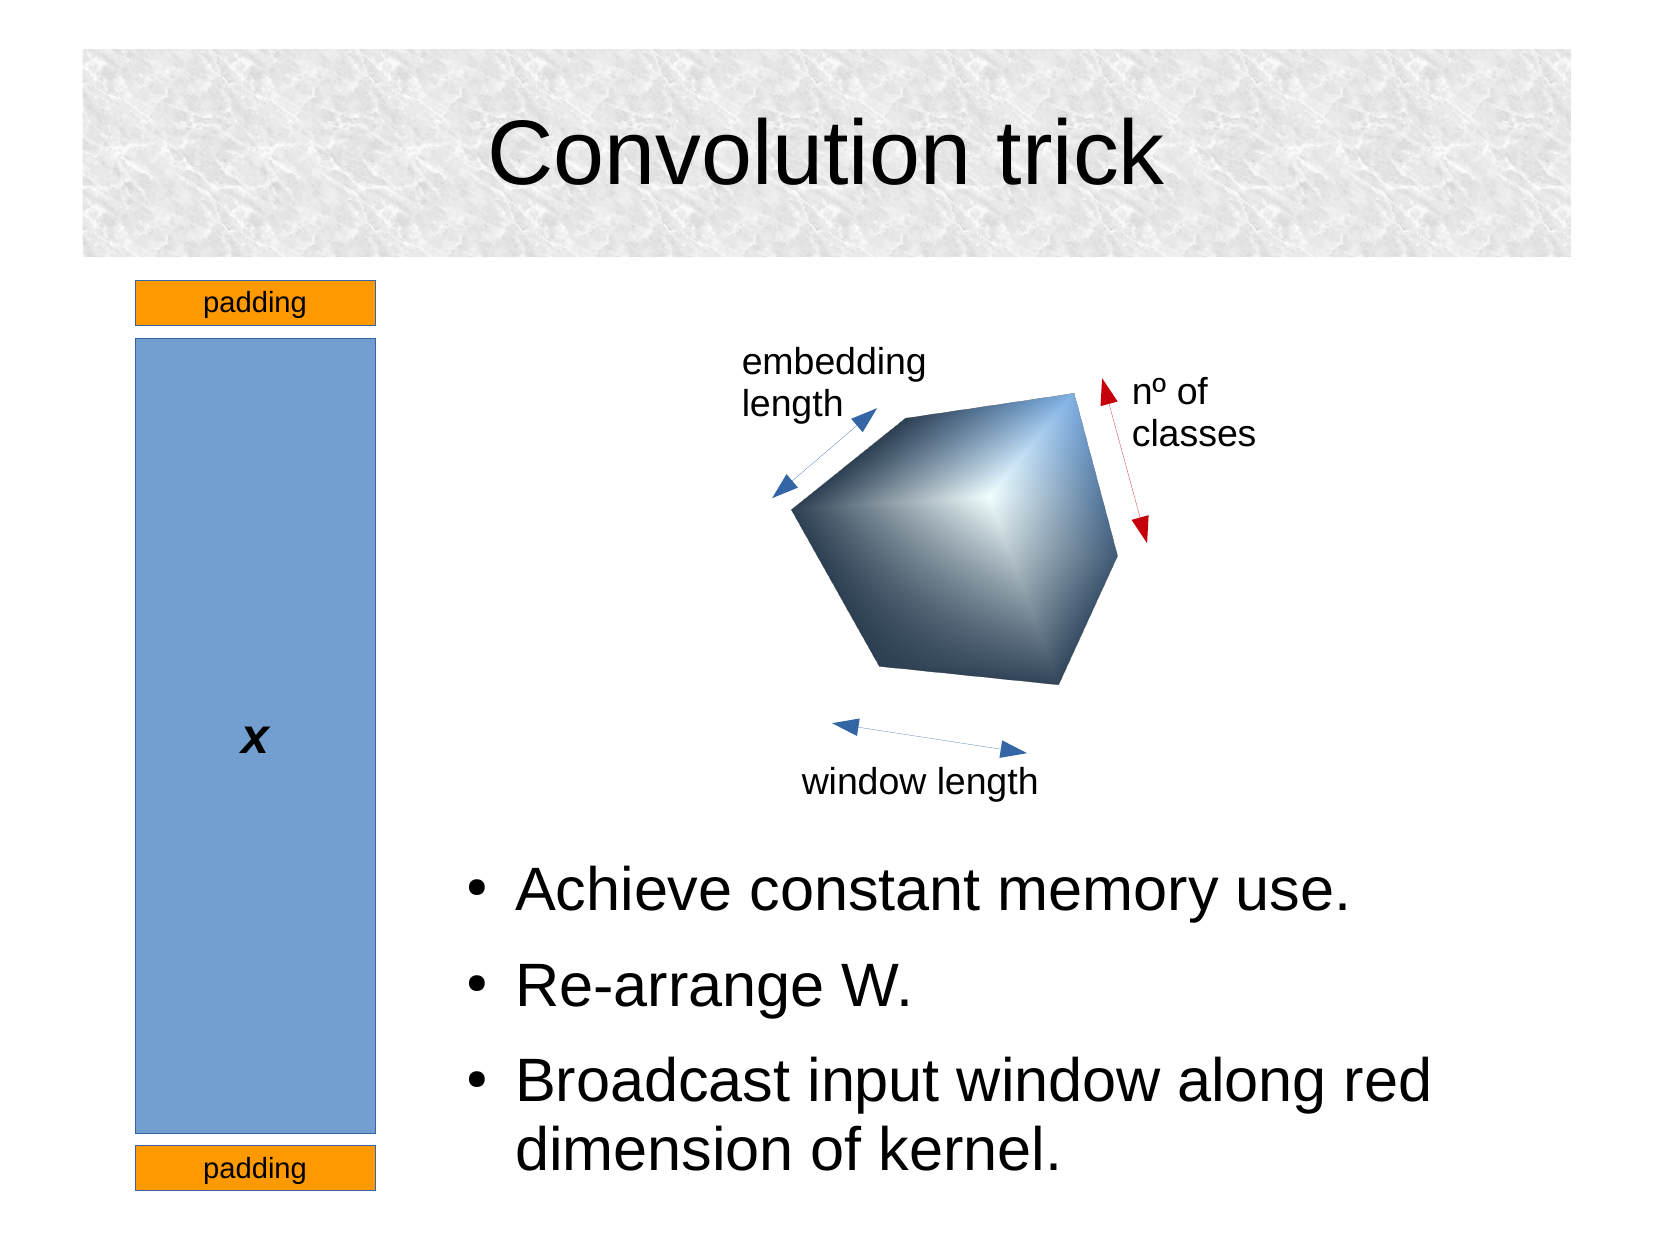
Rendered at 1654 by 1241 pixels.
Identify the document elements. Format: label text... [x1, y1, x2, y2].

text_box nº of classes [1117, 363, 1298, 462]
title Convolution trick [82, 49, 1571, 257]
list Achieve constant memory use. Re-arrange W. Broadcast input window along red dimension of kernel. [450, 855, 1606, 1186]
text_box x [135, 338, 376, 1134]
text_box window length [787, 753, 1058, 814]
text_box embedding length [727, 333, 1058, 432]
text_box padding [135, 1145, 376, 1191]
text_box padding [135, 280, 376, 326]
